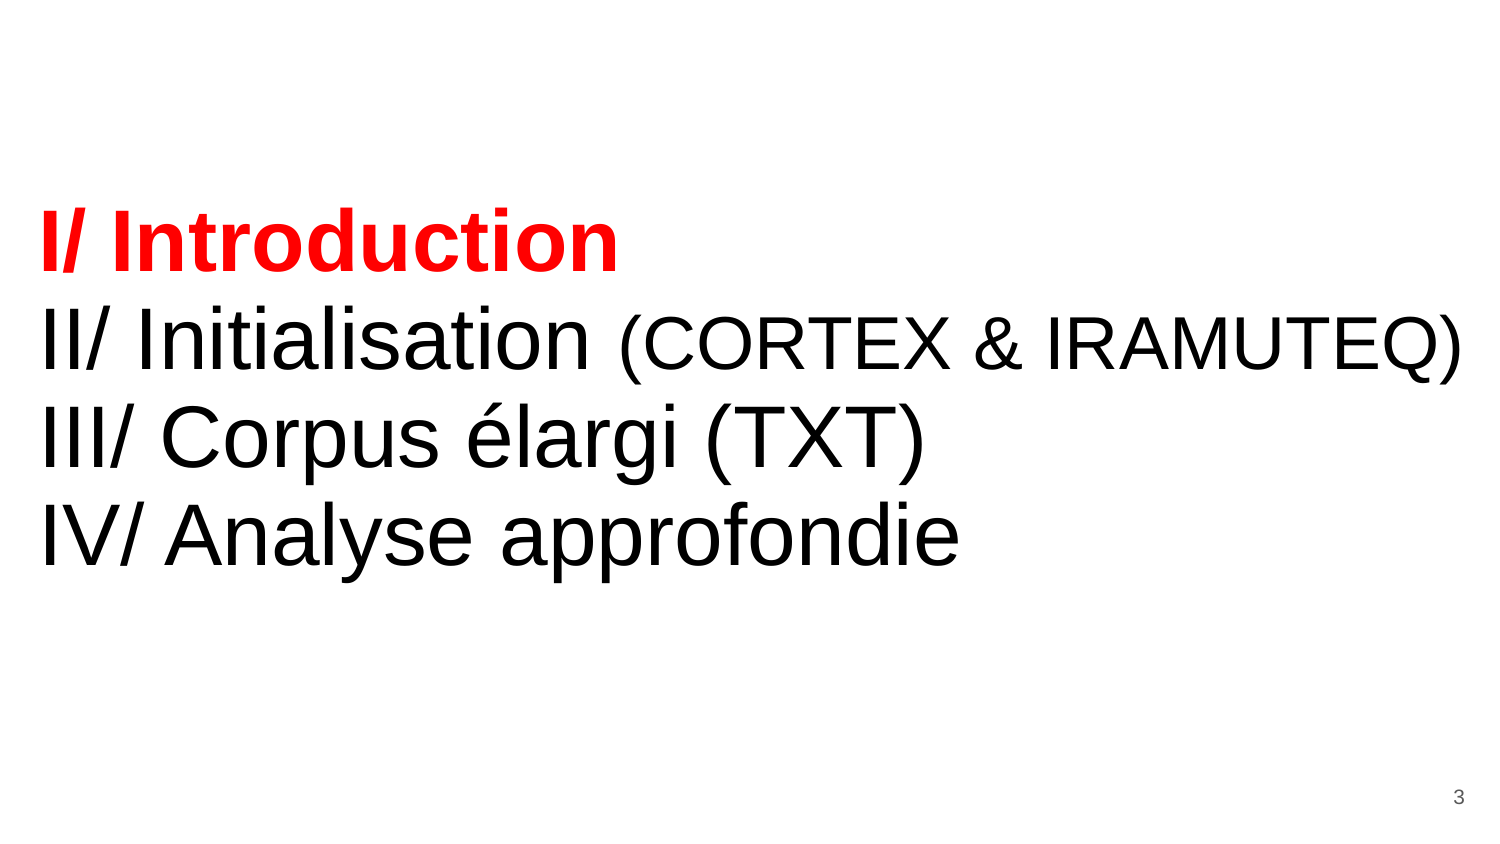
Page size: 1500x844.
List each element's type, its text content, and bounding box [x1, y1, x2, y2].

title I/ Introduction II/ Initialisation (CORTEX & IRAMUTEQ) III/ Corpus élargi (TXT) IV/ Analyse approfondie [23, 52, 1486, 724]
slide_number <number> [1389, 764, 1480, 830]
